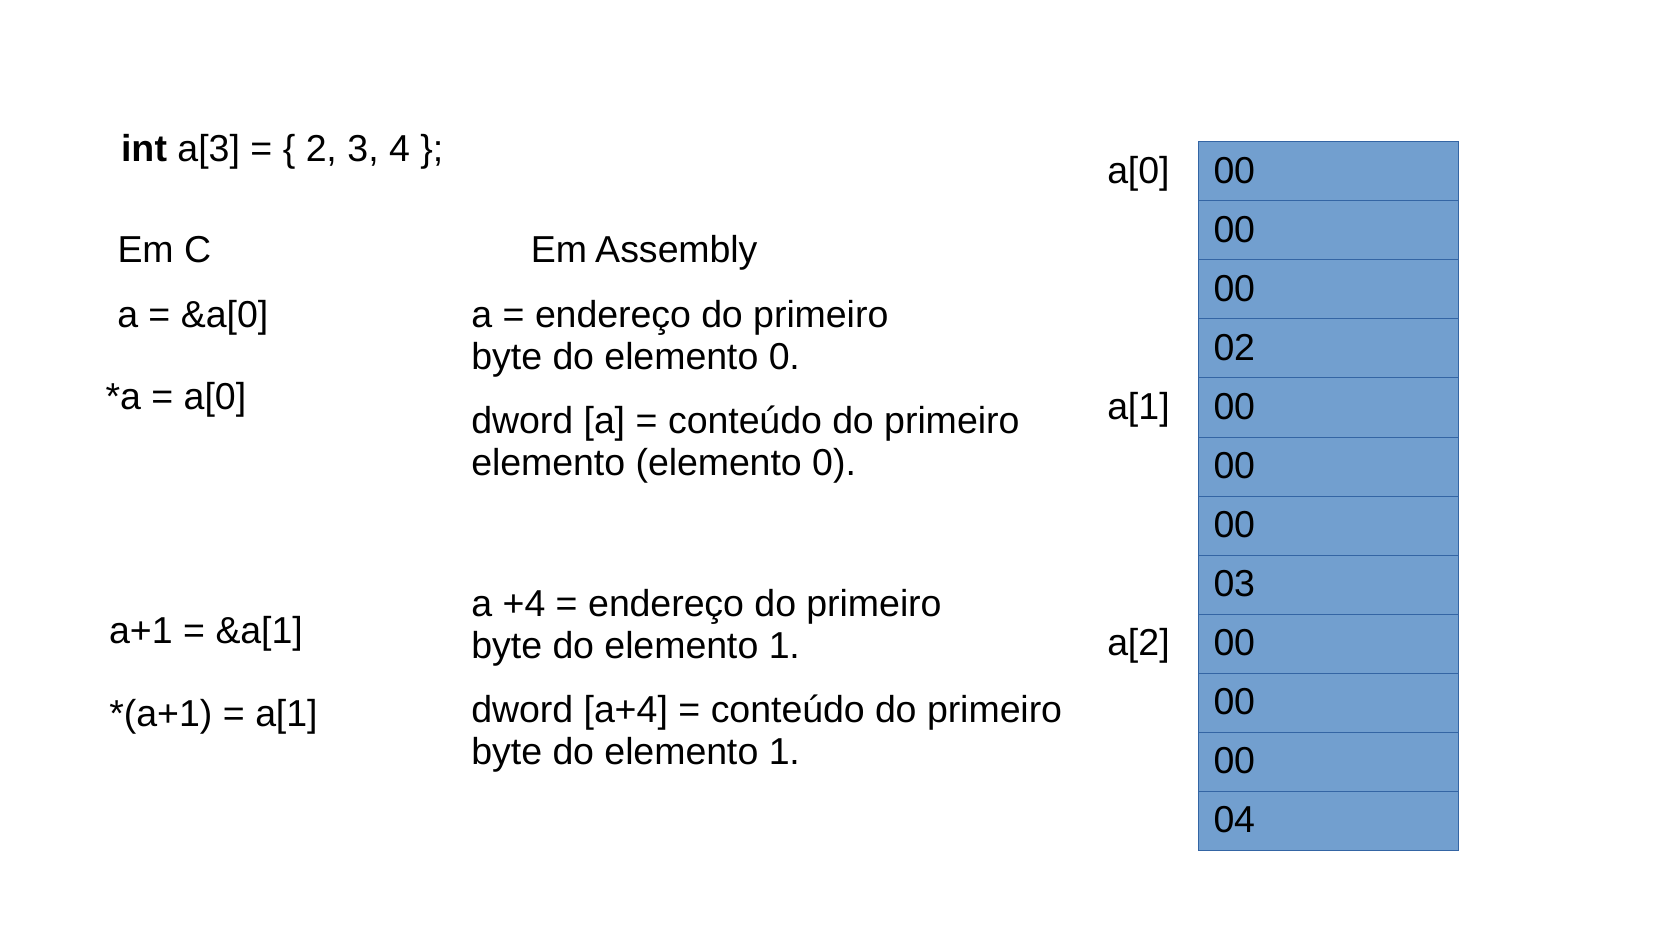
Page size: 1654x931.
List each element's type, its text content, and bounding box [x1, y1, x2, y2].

text_box 00 [1198, 200, 1459, 259]
text_box 00 [1198, 673, 1459, 732]
text_box dword [a] = conteúdo do primeiro elemento (elemento 0). [456, 392, 1035, 491]
text_box 00 [1198, 732, 1459, 791]
text_box 02 [1198, 318, 1459, 377]
text_box a[1] [1092, 377, 1188, 438]
text_box 00 [1198, 496, 1459, 555]
text_box dword [a+4] = conteúdo do primeiro byte do elemento 1. [456, 681, 1078, 781]
text_box a[0] [1092, 141, 1188, 201]
text_box 00 [1198, 141, 1459, 200]
text_box a = endereço do primeiro byte do elemento 0. [456, 285, 904, 385]
text_box Em Assembly [516, 220, 773, 278]
text_box Em C [102, 220, 284, 278]
text_box int a[3] = { 2, 3, 4 }; [106, 120, 501, 178]
text_box 00 [1198, 614, 1459, 673]
text_box a+1 = &a[1] [94, 602, 319, 660]
text_box 04 [1198, 791, 1459, 851]
text_box a = &a[0] [102, 285, 284, 343]
text_box a[2] [1092, 614, 1188, 674]
text_box 00 [1198, 377, 1459, 437]
text_box 03 [1198, 555, 1459, 614]
text_box a +4 = endereço do primeiro byte do elemento 1. [456, 575, 957, 674]
text_box *a = a[0] [90, 368, 262, 426]
text_box 00 [1198, 437, 1459, 496]
text_box 00 [1198, 259, 1459, 318]
text_box *(a+1) = a[1] [94, 685, 358, 742]
